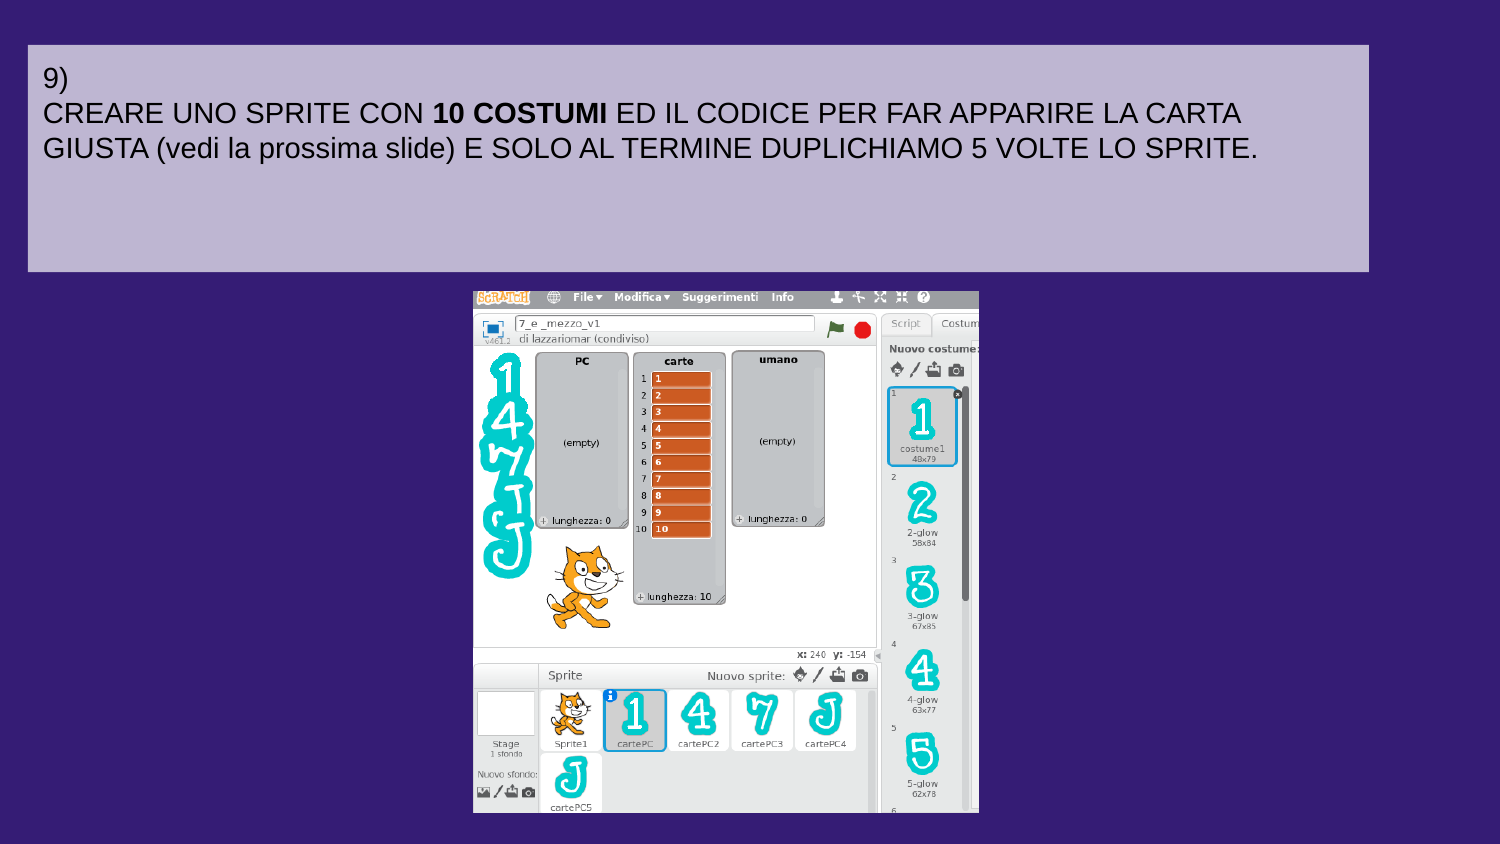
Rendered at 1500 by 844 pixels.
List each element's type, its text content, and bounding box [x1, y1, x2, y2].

text_box 9) CREARE UNO SPRITE CON 10 COSTUMI ED IL CODICE PER FAR APPARIRE LA CARTA GIUSTA (vedi la prossima slide) E SOLO AL TERMINE DUPLICHIAMO 5 VOLTE LO SPRITE. [27, 44, 1369, 273]
picture [473, 291, 979, 813]
